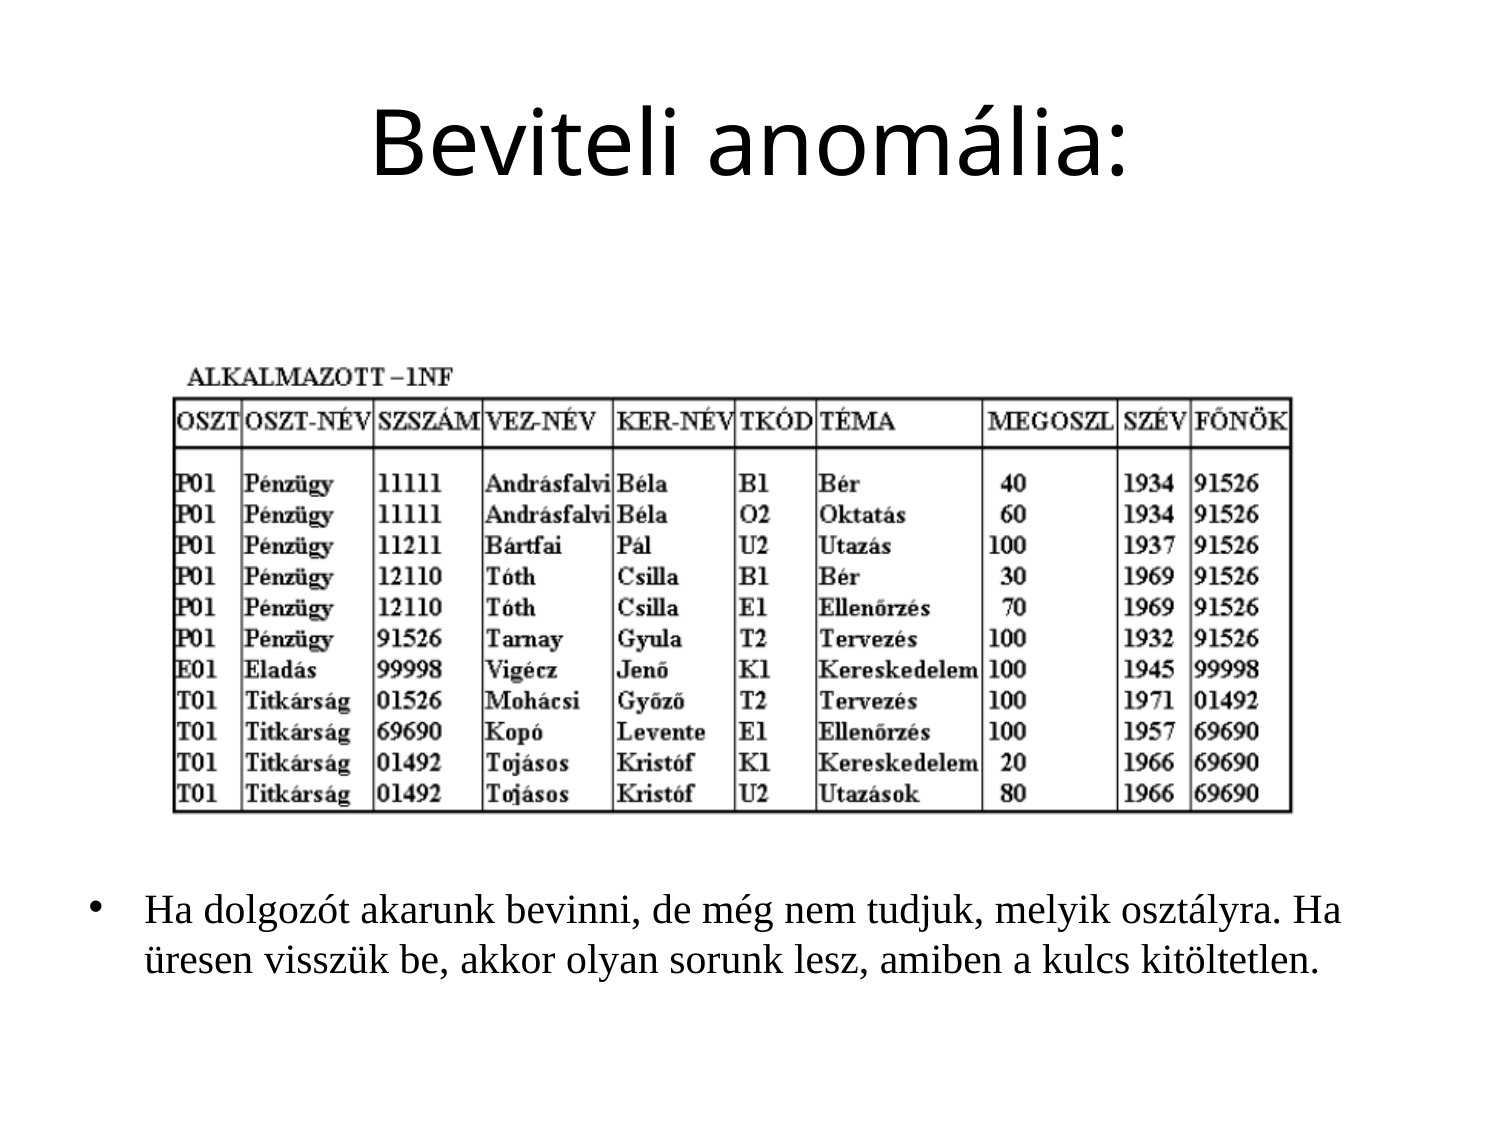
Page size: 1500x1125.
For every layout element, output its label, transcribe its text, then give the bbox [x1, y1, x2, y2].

picture [159, 349, 1317, 827]
title Beviteli anomália: [75, 45, 1426, 233]
text_box Ha dolgozót akarunk bevinni, de még nem tudjuk, melyik osztályra. Ha üresen visszük be, akkor olyan sorunk lesz, amiben a kulcs kitöltetlen. [88, 881, 1447, 1073]
